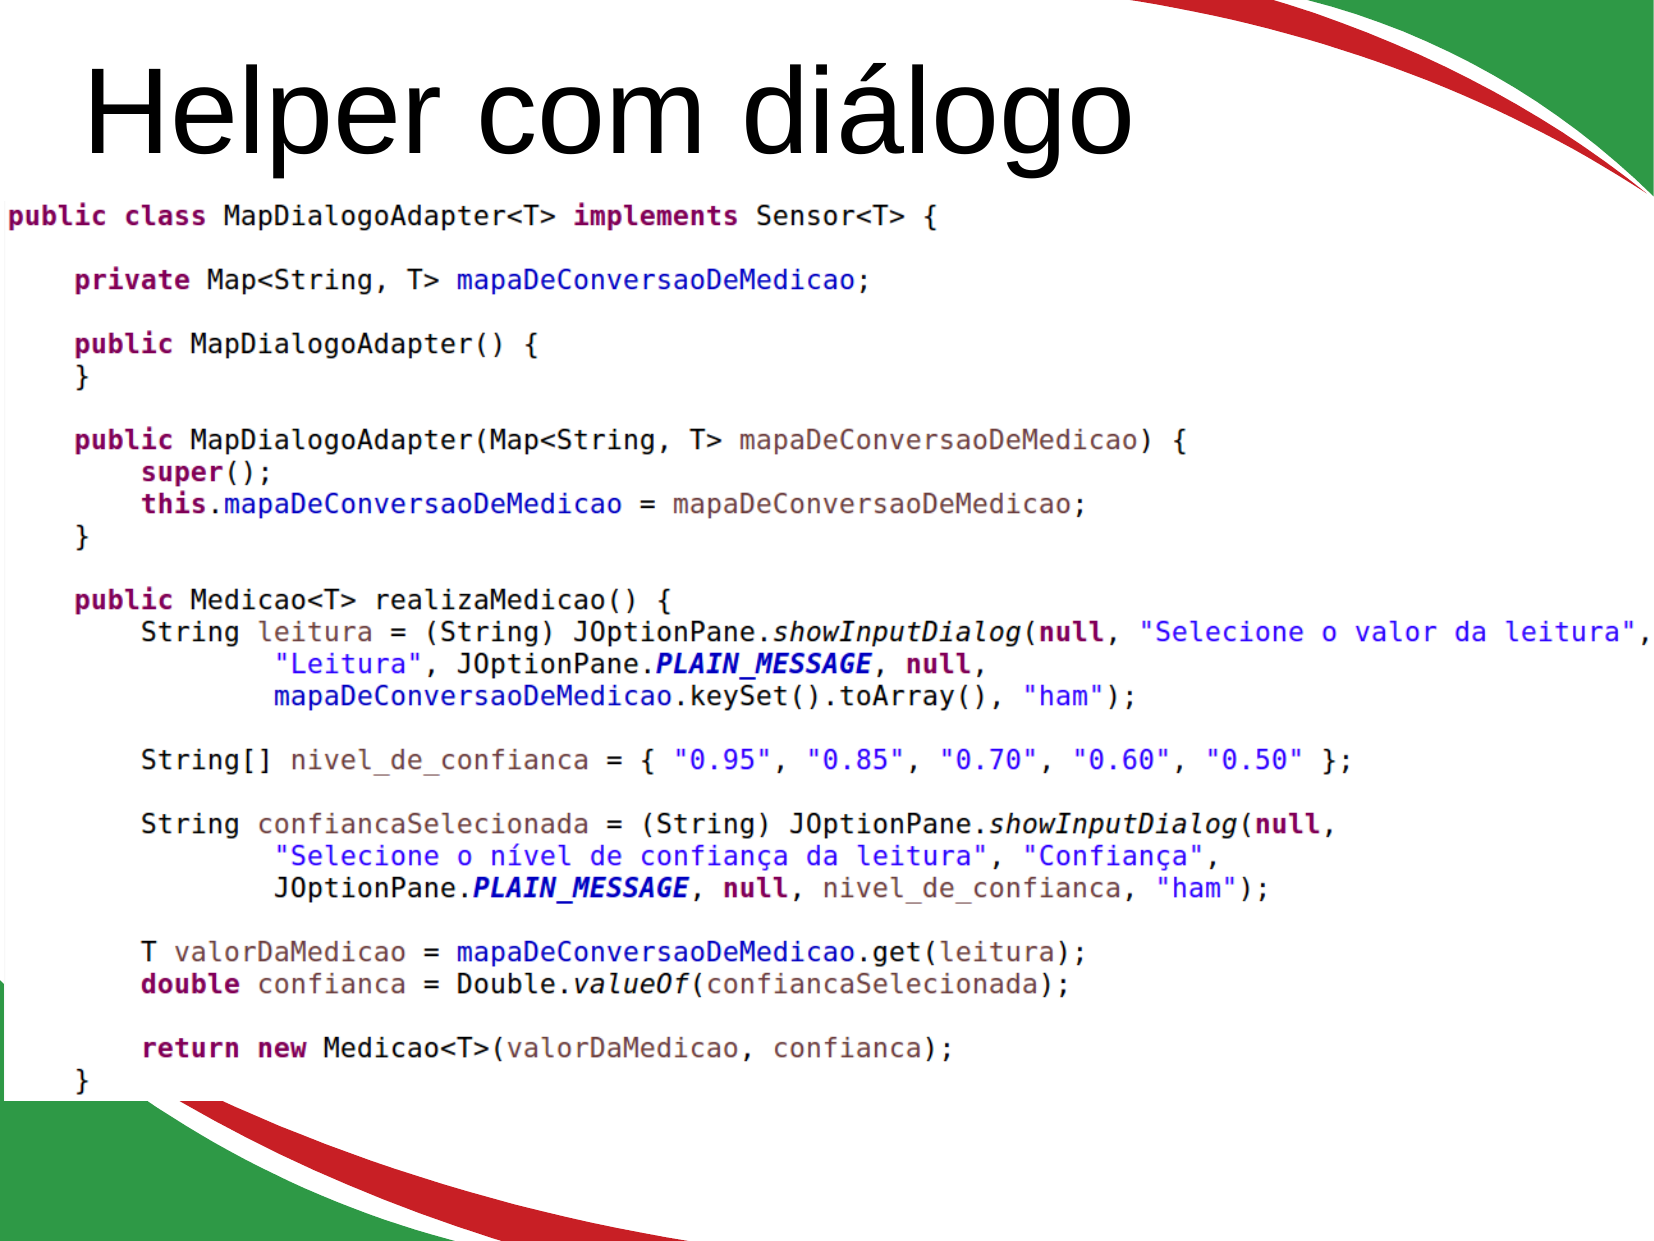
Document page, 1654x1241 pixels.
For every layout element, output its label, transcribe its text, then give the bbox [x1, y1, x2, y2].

picture [4, 201, 1654, 1101]
title Helper com diálogo [82, 8, 1571, 216]
